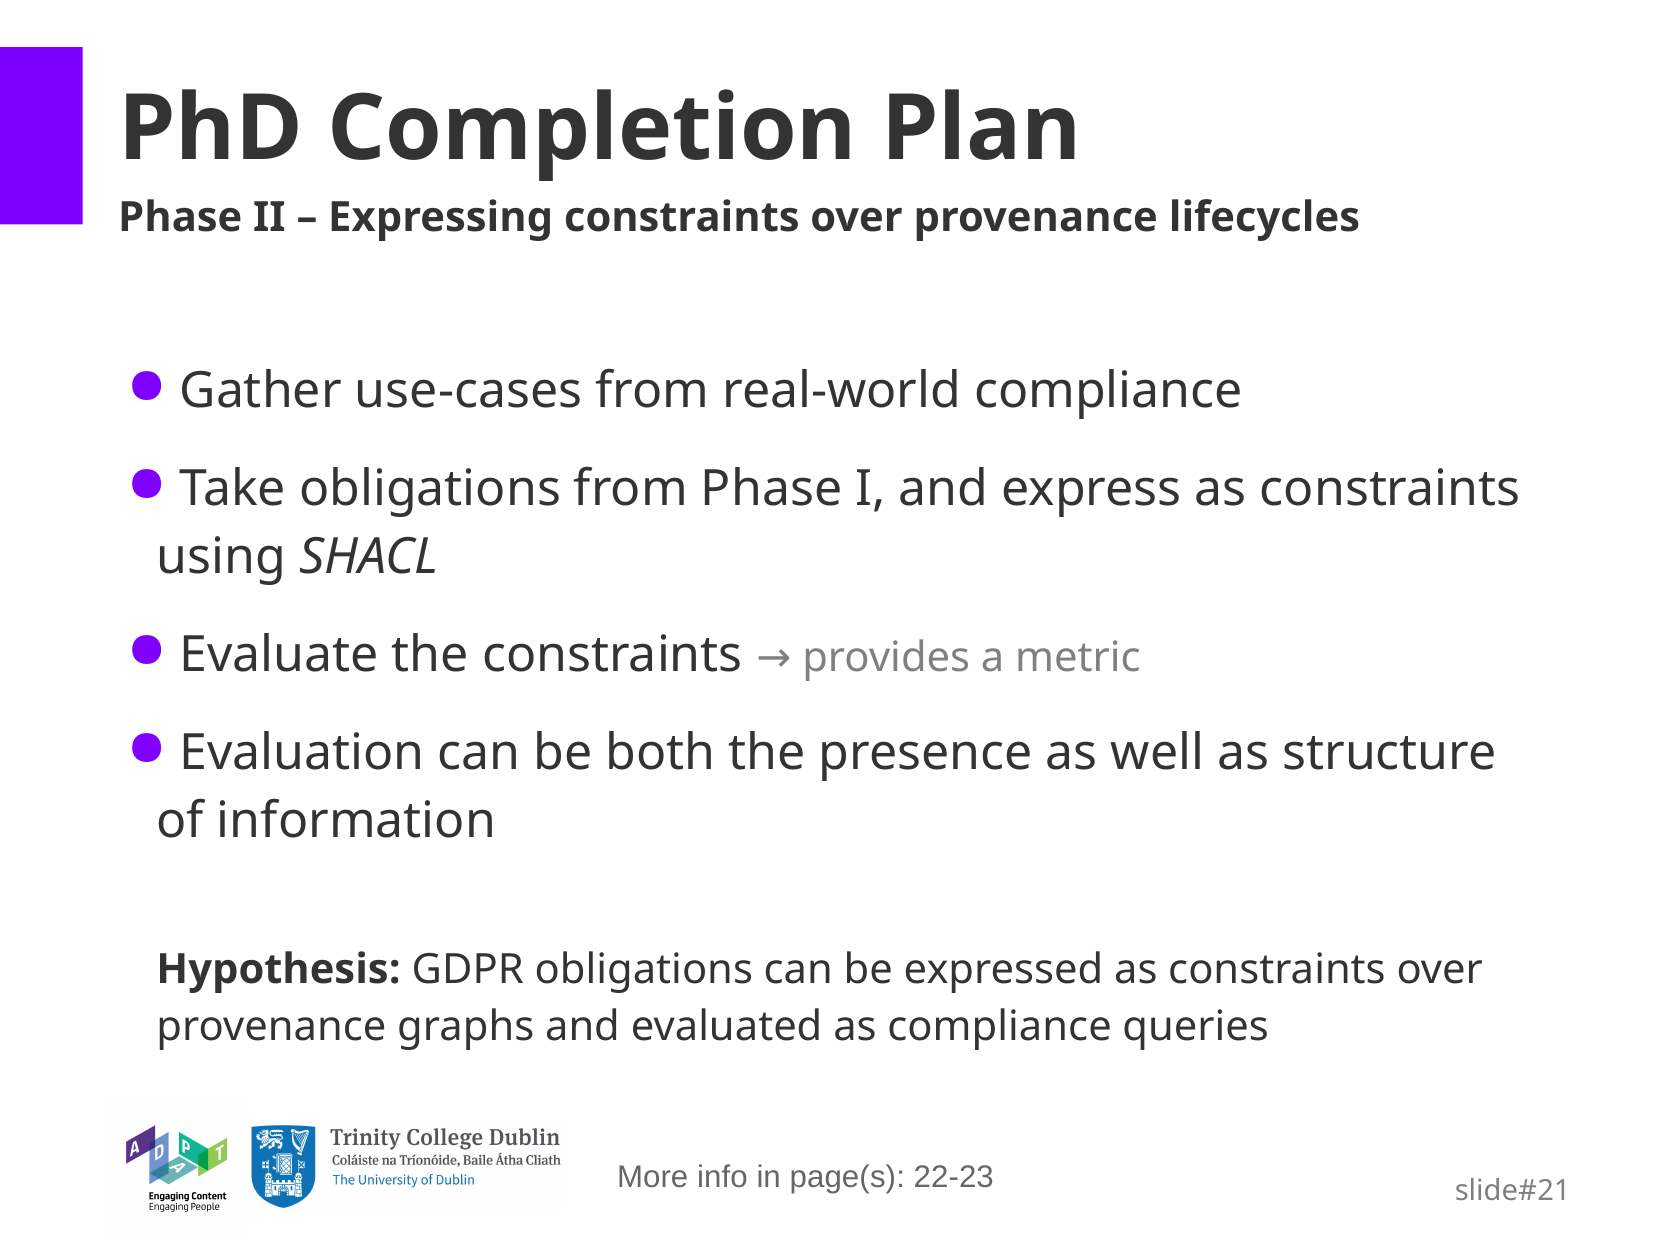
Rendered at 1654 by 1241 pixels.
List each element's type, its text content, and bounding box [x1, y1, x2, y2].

picture [106, 1098, 247, 1239]
picture [248, 1122, 564, 1211]
title PhD Completion Plan Phase II – Expressing constraints over provenance lifecycles [118, 49, 1571, 257]
list Gather use-cases from real-world compliance Take obligations from Phase I, and express as constraints using SHACL Evaluate the constraints → provides a metric Evaluation can be both the presence as well as structure of information Hypothesis: GDPR obligations can be expressed as constraints over provenance graphs and evaluated as compliance queries [118, 354, 1536, 1074]
text_box More info in page(s): 22-23 [602, 1151, 1418, 1202]
